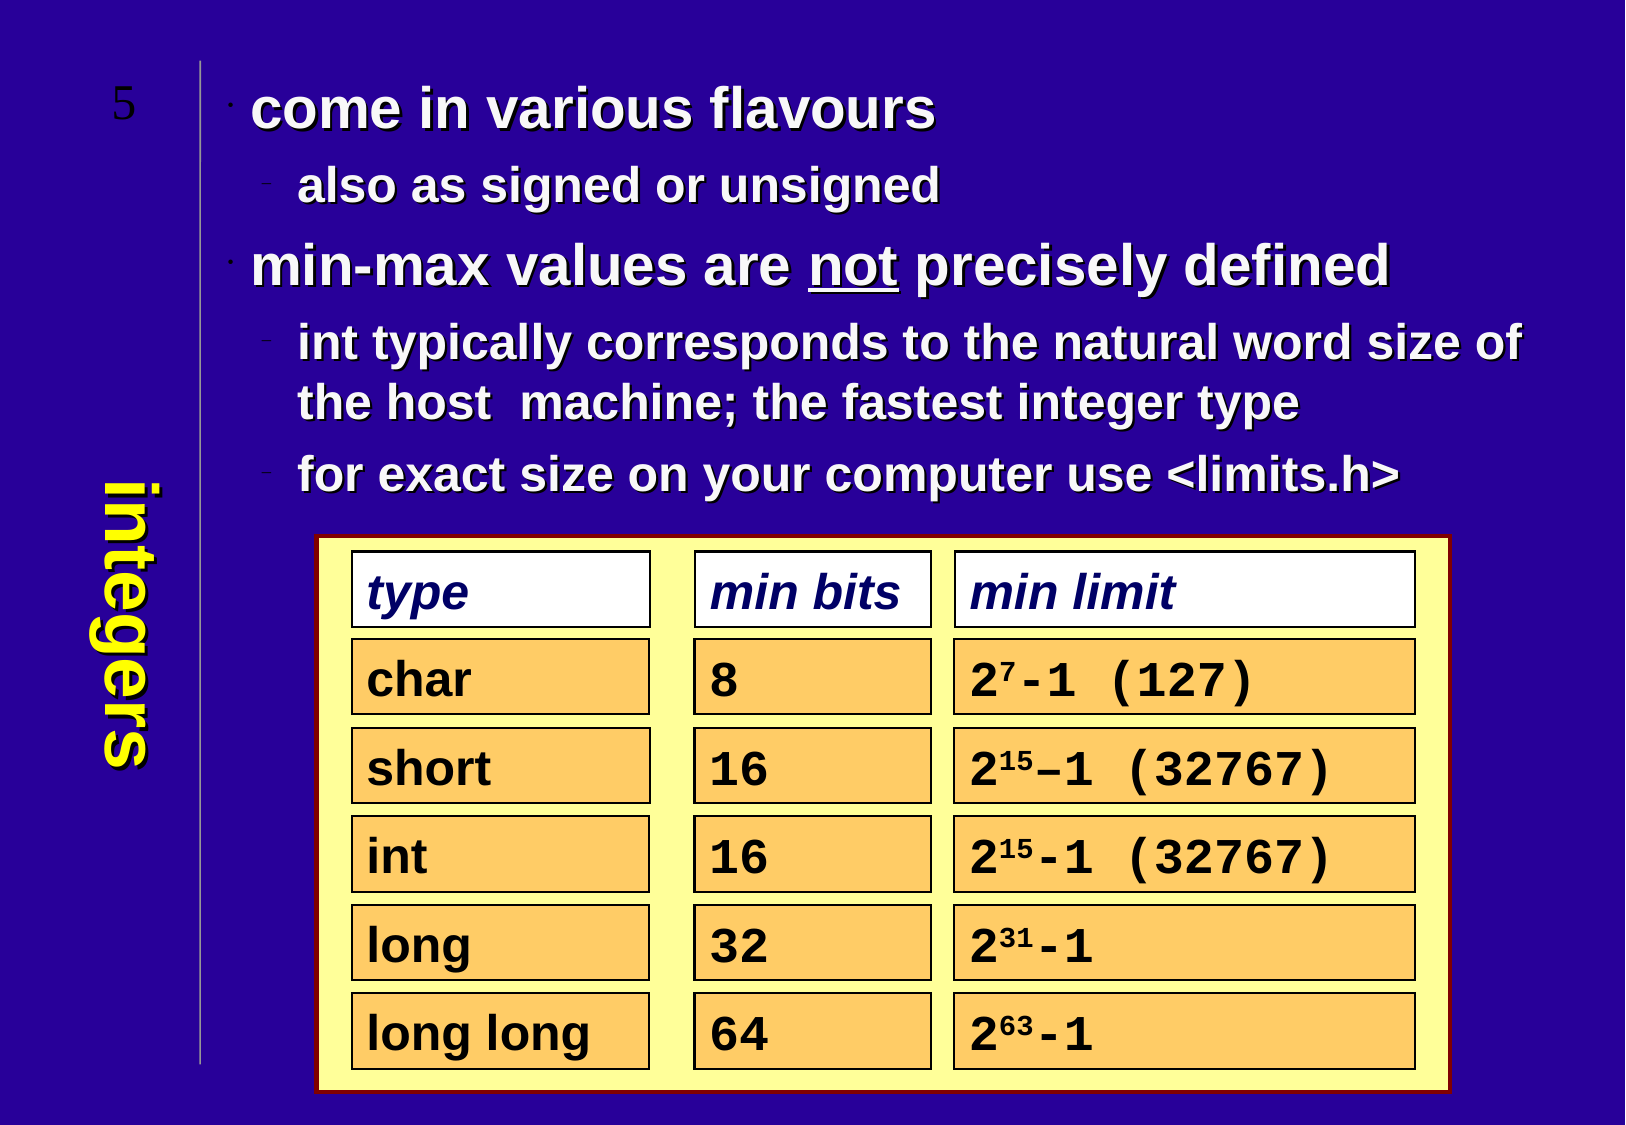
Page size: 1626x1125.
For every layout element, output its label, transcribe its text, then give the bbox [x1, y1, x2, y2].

text_box min limit [954, 551, 1415, 627]
text_box 64 [694, 993, 931, 1069]
text_box min bits [695, 551, 931, 627]
text_box 27-1 (127) [954, 638, 1415, 715]
text_box 231-1 [954, 904, 1415, 981]
text_box char [351, 638, 649, 715]
title integers [50, 187, 188, 1063]
text_box 8 [694, 638, 931, 715]
text_box long long [351, 993, 649, 1069]
text_box int [351, 816, 649, 892]
list come in various flavours also as signed or unsigned min-max values are not precisely defined int typically corresponds to the natural word size of the host machine; the fastest integer type for exact size on your computer use <limits.h> [212, 62, 1550, 1063]
text_box long [351, 904, 649, 981]
text_box 263-1 [954, 993, 1415, 1069]
text_box 215–1 (32767) [954, 727, 1415, 804]
text_box type [351, 551, 651, 627]
text_box short [351, 727, 651, 804]
text_box [316, 536, 1451, 1092]
text_box 16 [694, 727, 931, 804]
text_box 215-1 (32767) [954, 816, 1415, 892]
text_box 16 [694, 816, 931, 892]
text_box 32 [694, 904, 931, 981]
